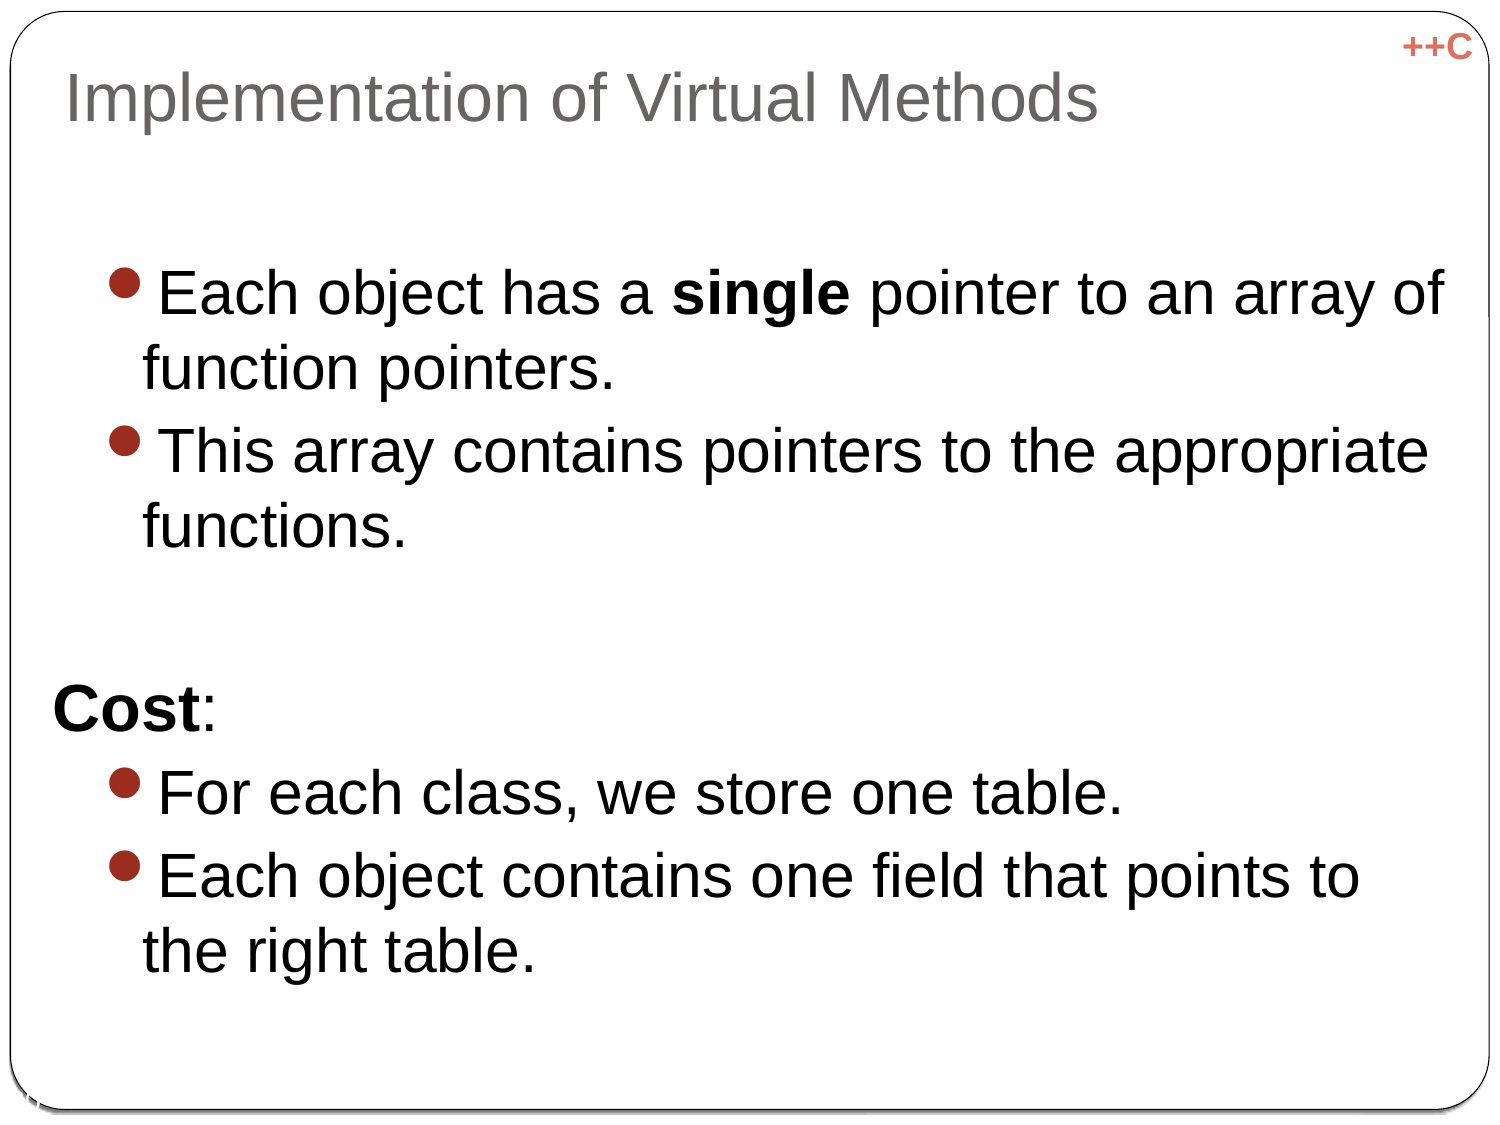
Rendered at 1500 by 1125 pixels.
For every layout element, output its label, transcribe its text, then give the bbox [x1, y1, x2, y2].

slide_number <number> [0, 1074, 50, 1125]
list Each object has a single pointer to an array of function pointers. This array contains pointers to the appropriate functions. Cost: For each class, we store one table. Each object contains one field that points to the right table. [37, 162, 1463, 1088]
title Implementation of Virtual Methods [50, 45, 1450, 150]
